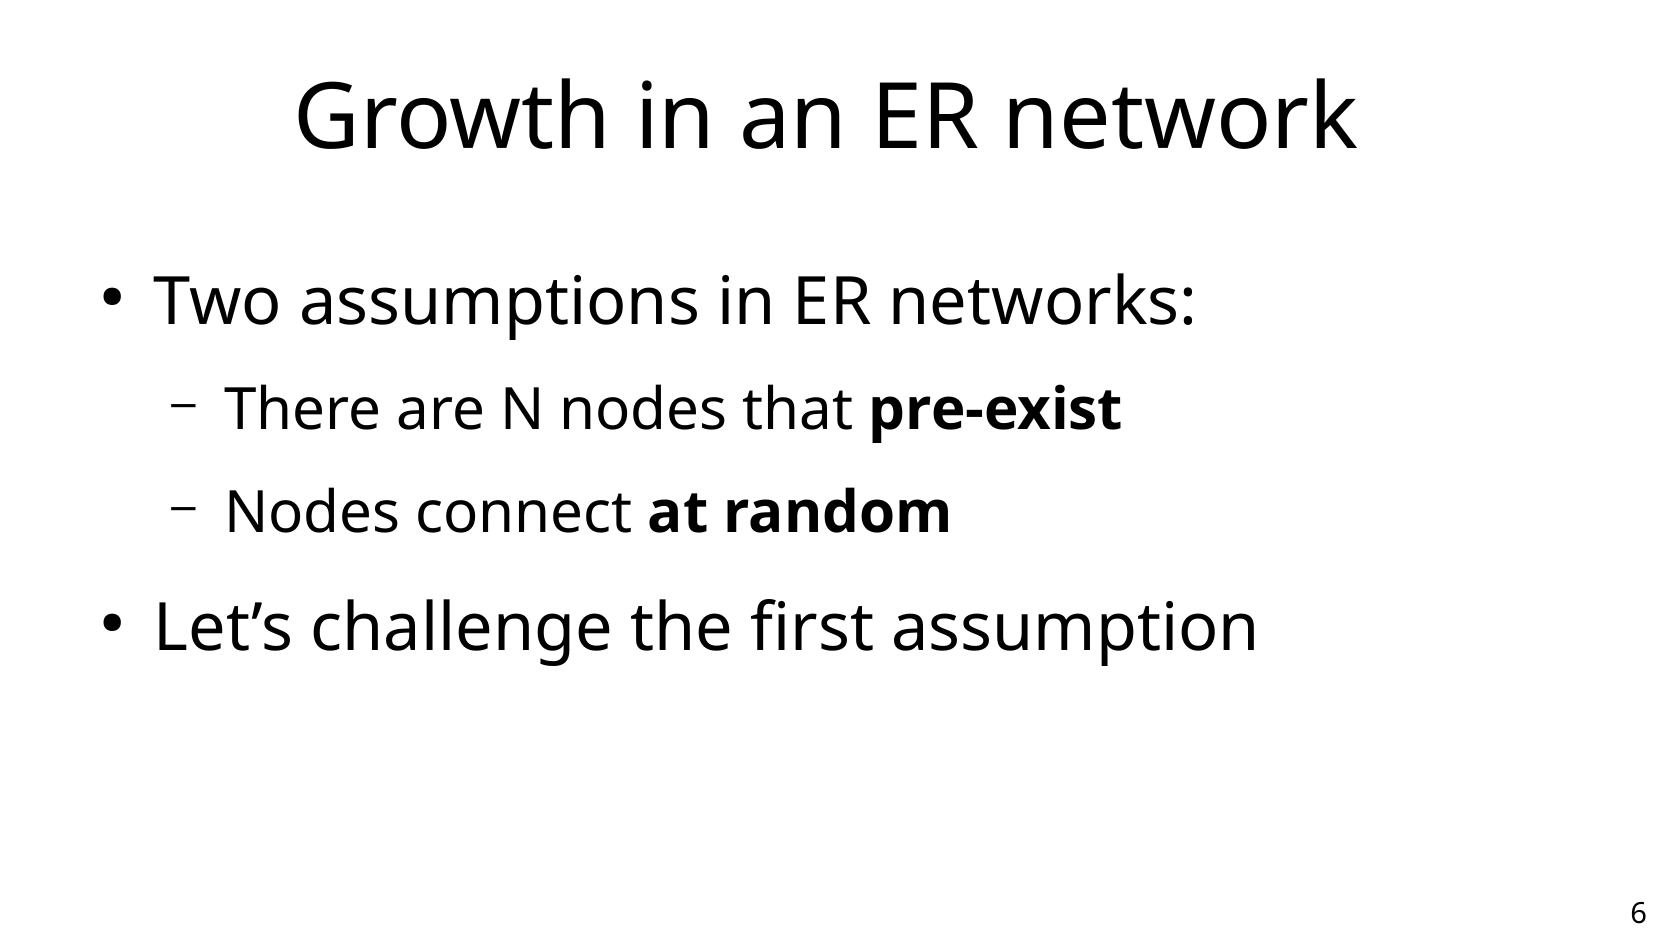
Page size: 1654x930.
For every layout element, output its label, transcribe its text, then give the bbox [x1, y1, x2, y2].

title Growth in an ER network [82, 1, 1571, 225]
list Two assumptions in ER networks: There are N nodes that pre-exist Nodes connect at random Let’s challenge the first assumption [82, 252, 1571, 793]
